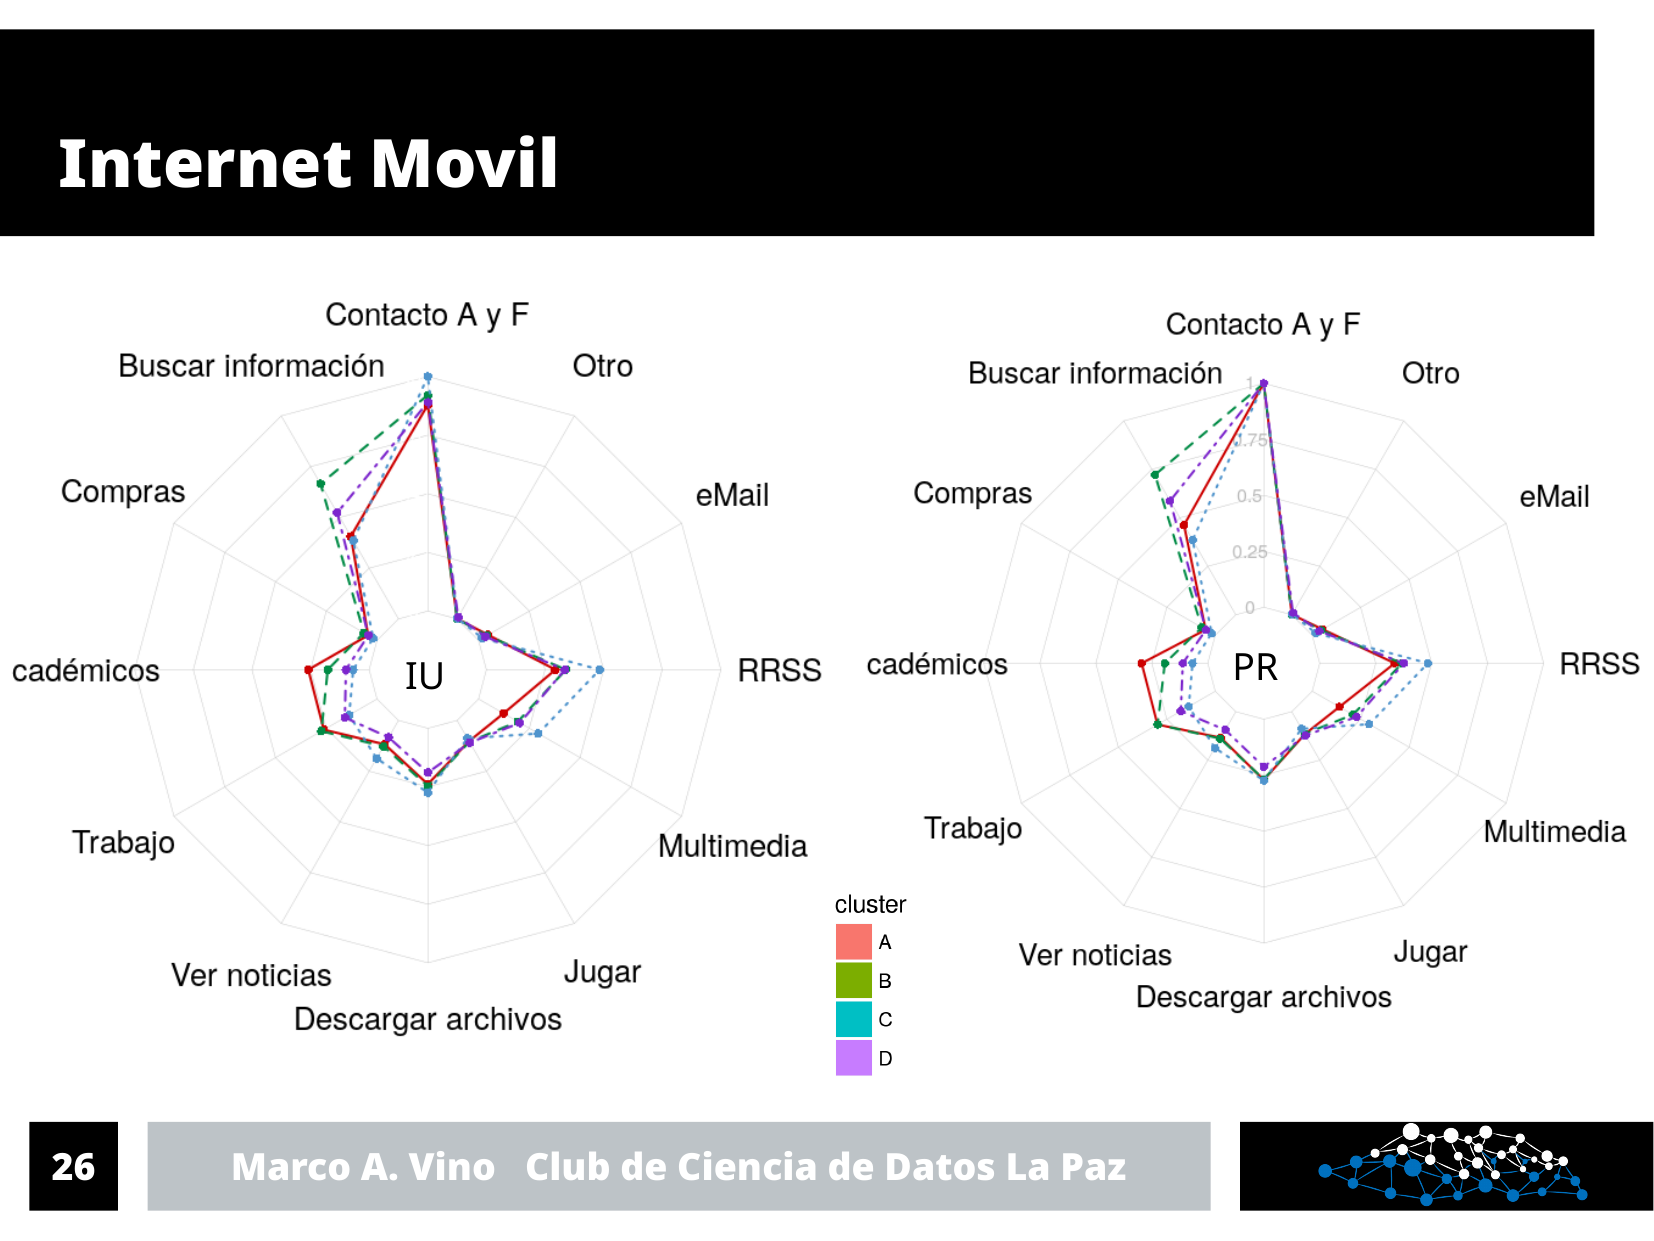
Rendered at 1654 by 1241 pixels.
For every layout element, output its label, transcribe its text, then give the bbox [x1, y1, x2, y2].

picture [0, 285, 1654, 1096]
text_box PR [1217, 633, 1323, 736]
text_box IU [390, 641, 472, 706]
title Internet Movil [58, 58, 1595, 207]
picture [1310, 1107, 1599, 1225]
